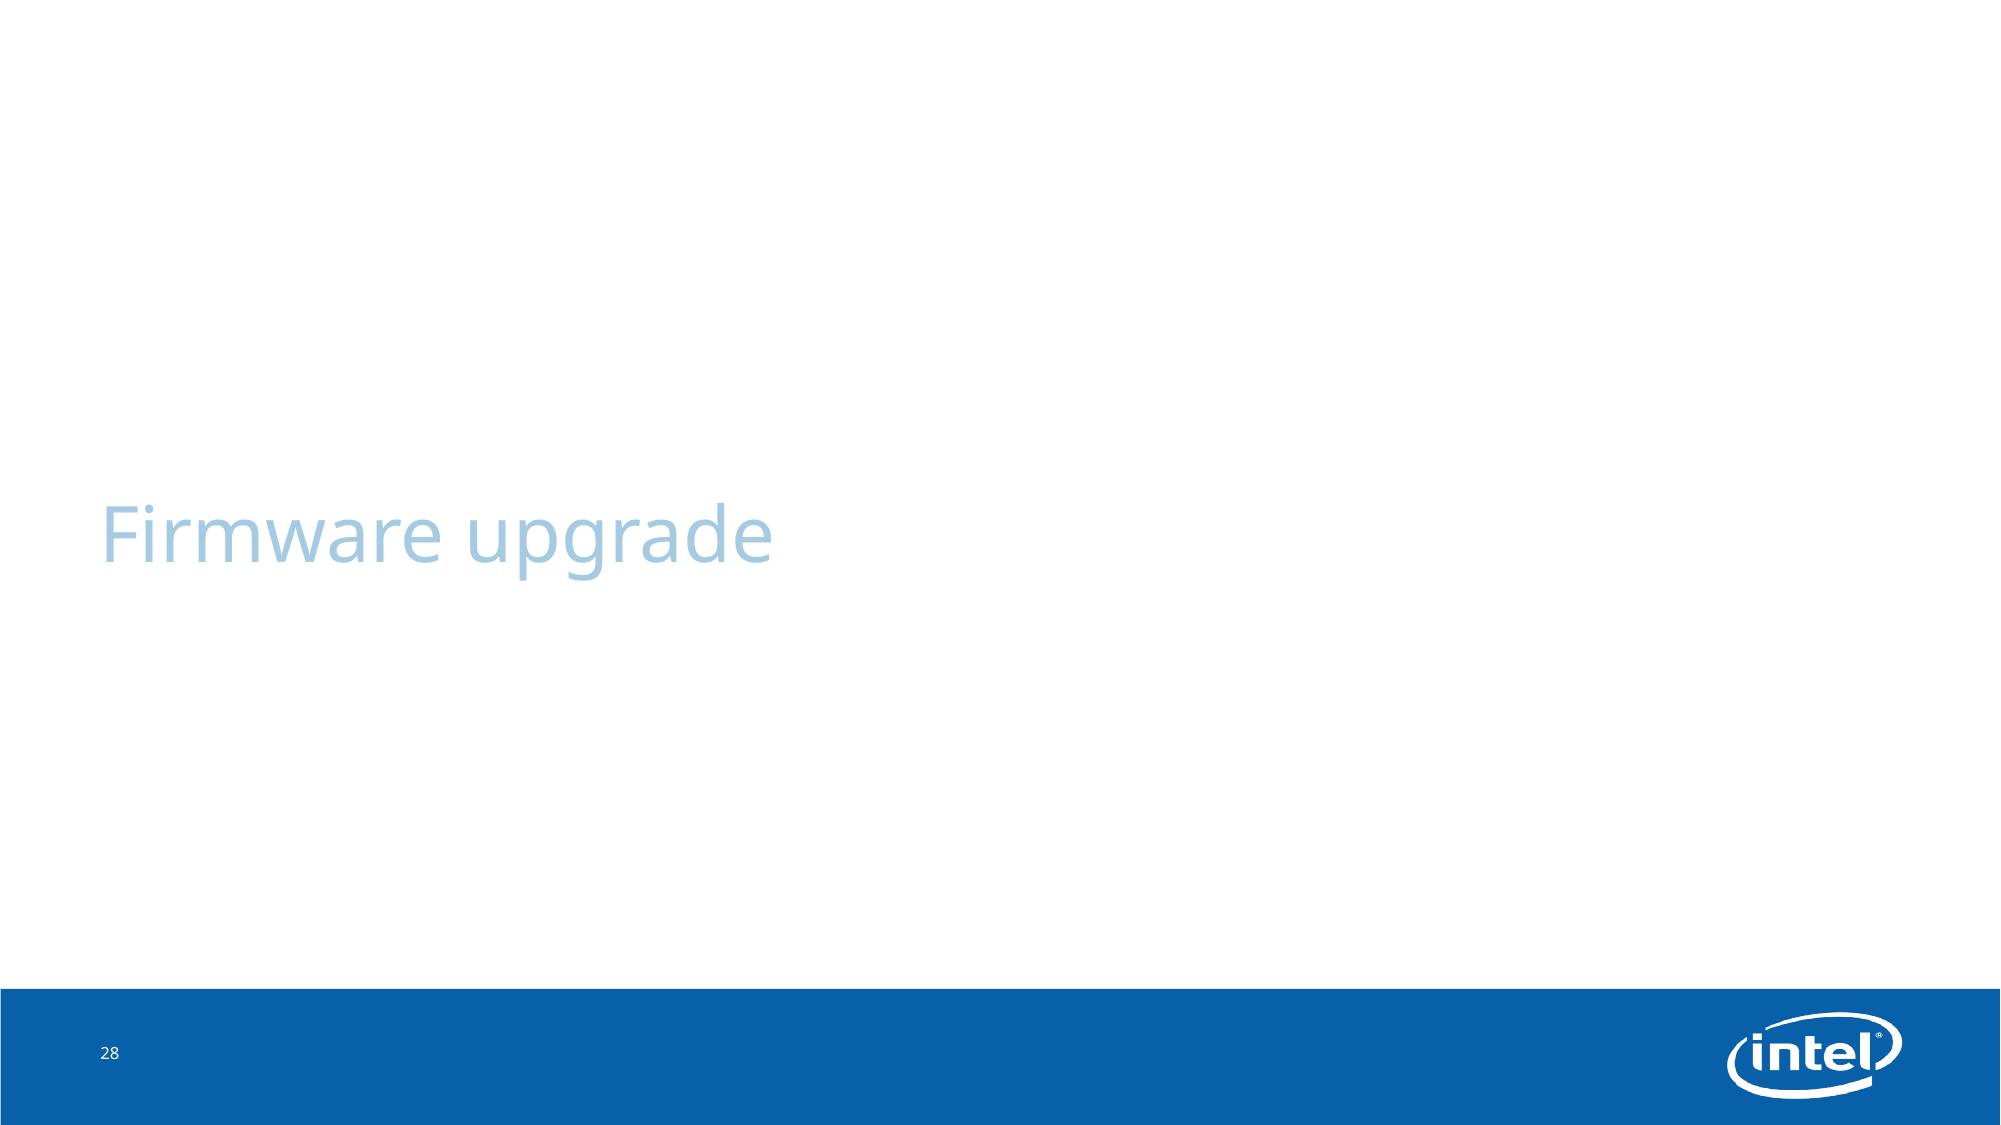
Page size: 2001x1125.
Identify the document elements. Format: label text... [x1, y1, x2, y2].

title Firmware upgrade [99, 354, 1800, 578]
slide_number <number> [100, 1042, 192, 1093]
picture [1725, 1011, 1904, 1101]
